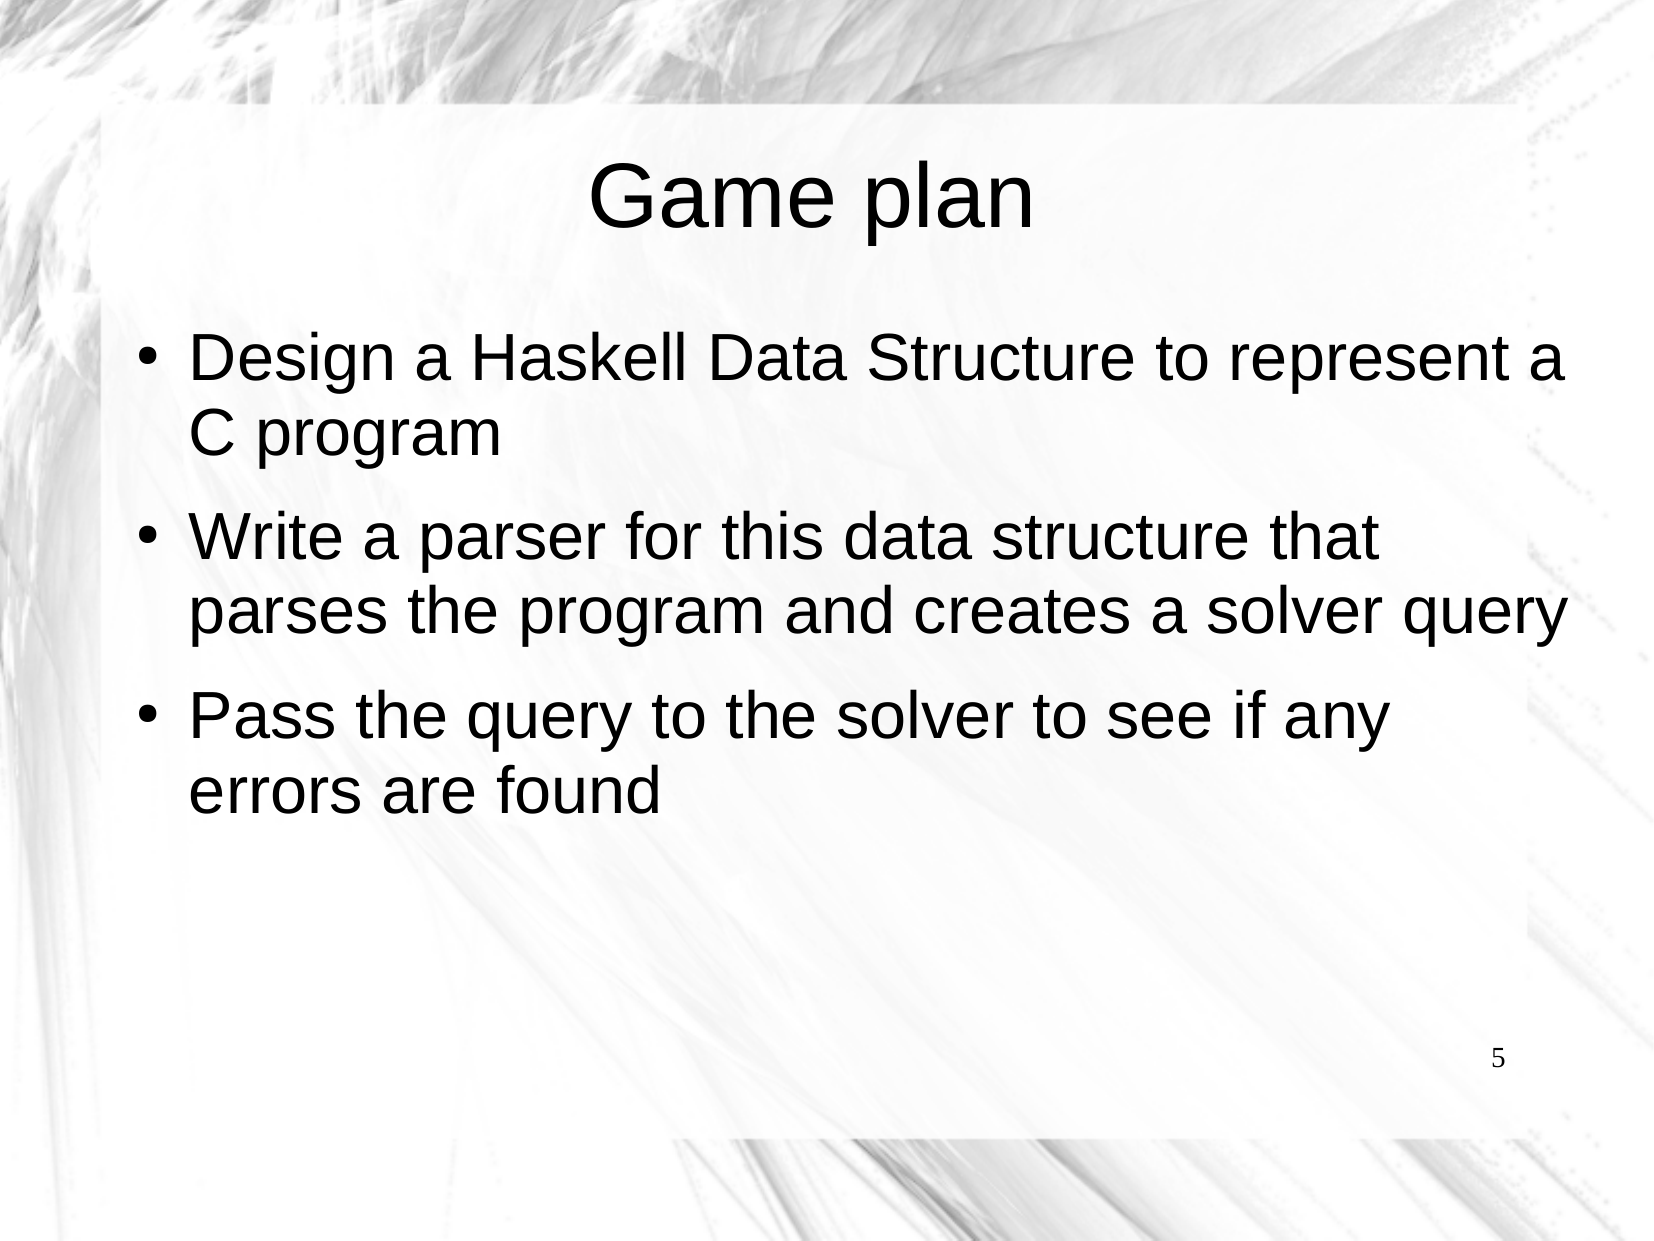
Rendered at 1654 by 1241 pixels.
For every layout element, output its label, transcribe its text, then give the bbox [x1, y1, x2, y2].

list Design a Haskell Data Structure to represent a C program Write a parser for this data structure that parses the program and creates a solver query Pass the query to the solver to see if any errors are found [118, 319, 1571, 1039]
title Game plan [118, 112, 1506, 281]
picture [0, 0, 1654, 1241]
